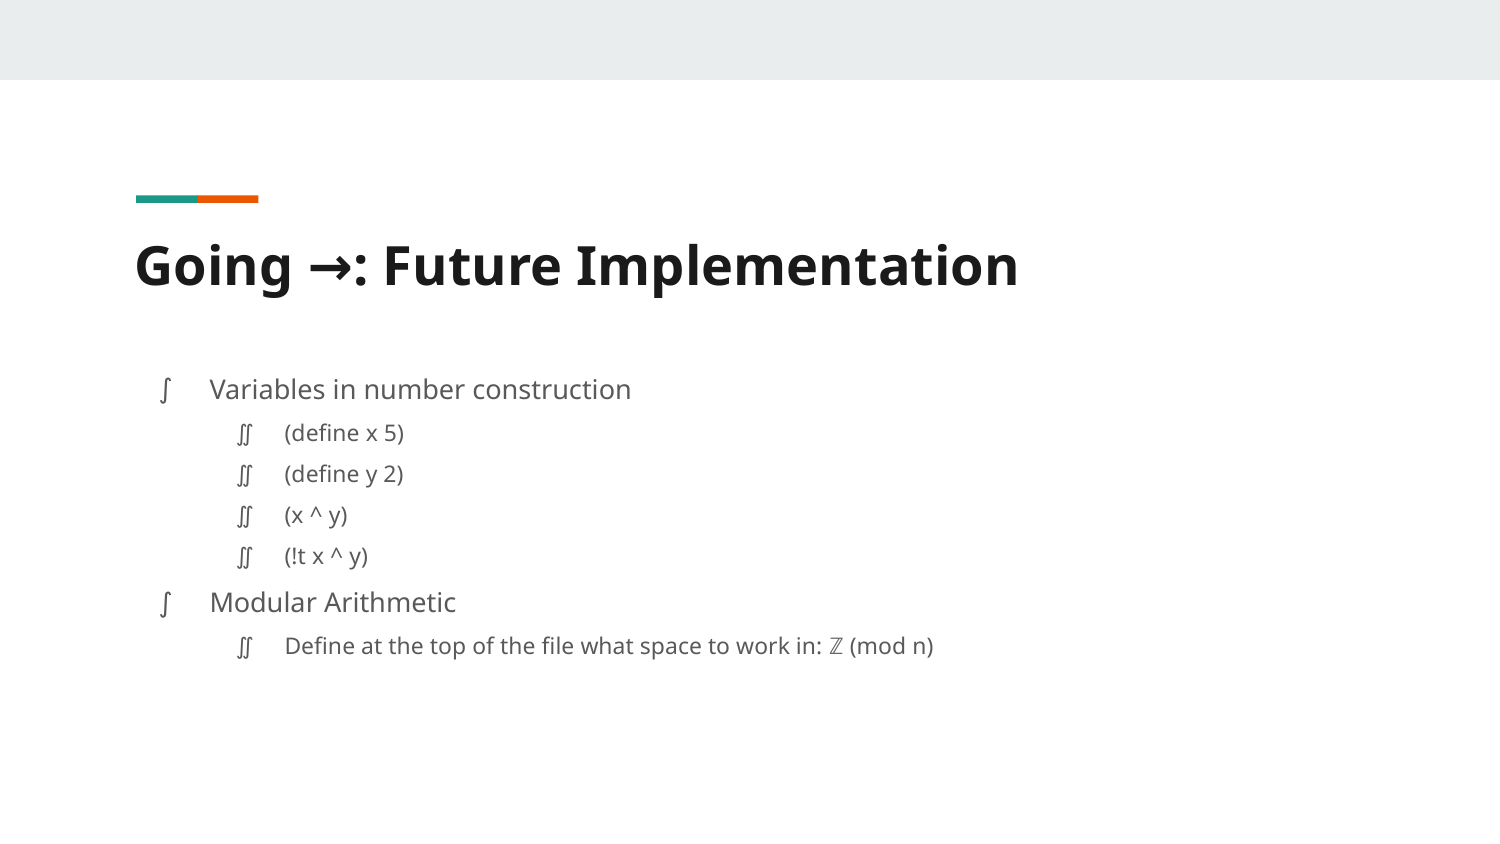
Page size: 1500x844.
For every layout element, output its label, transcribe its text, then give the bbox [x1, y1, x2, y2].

list Variables in number construction (define x 5) (define y 2) (x ^ y) (!t x ^ y) Modular Arithmetic Define at the top of the file what space to work in: ℤ (mod n) [119, 341, 1381, 712]
title Going →: Future Implementation [119, 216, 1381, 305]
